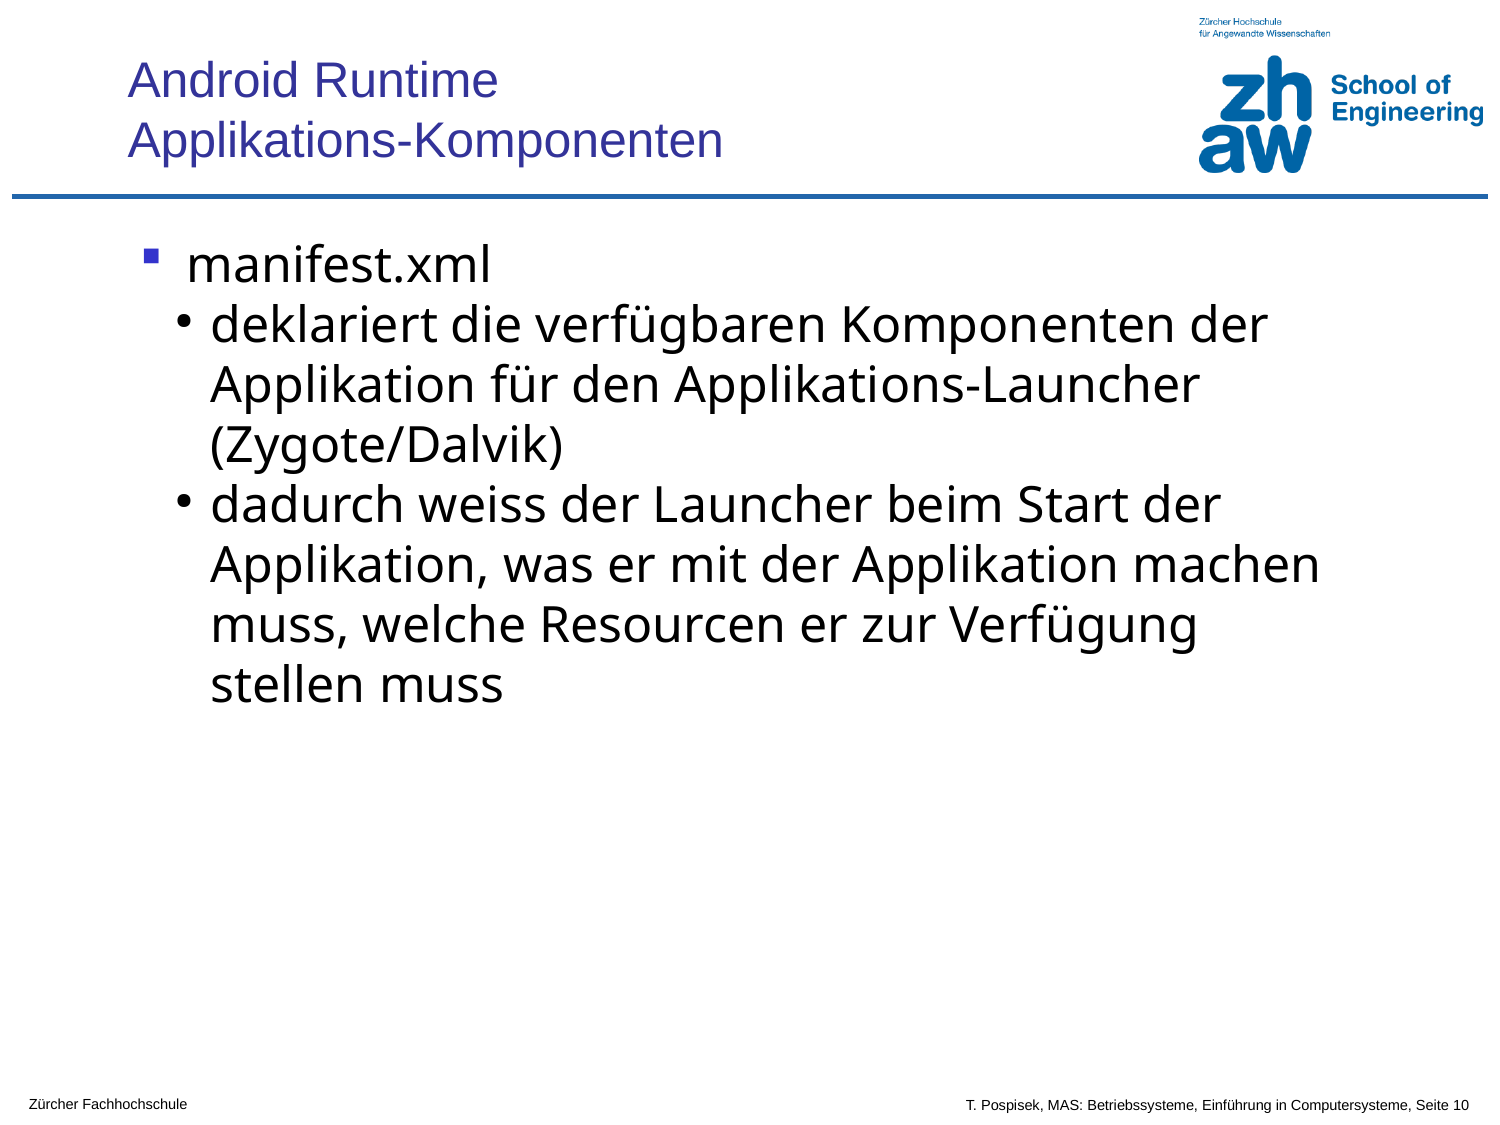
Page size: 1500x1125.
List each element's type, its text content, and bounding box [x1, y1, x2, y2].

picture [1199, 18, 1483, 173]
text_box manifest.xml deklariert die verfügbaren Komponenten der Applikation für den Applikations-Launcher (Zygote/Dalvik) dadurch weiss der Launcher beim Start der Applikation, was er mit der Applikation machen muss, welche Resourcen er zur Verfügung stellen muss [125, 224, 1350, 738]
title Android Runtime Applikations-Komponenten [112, 50, 1391, 175]
